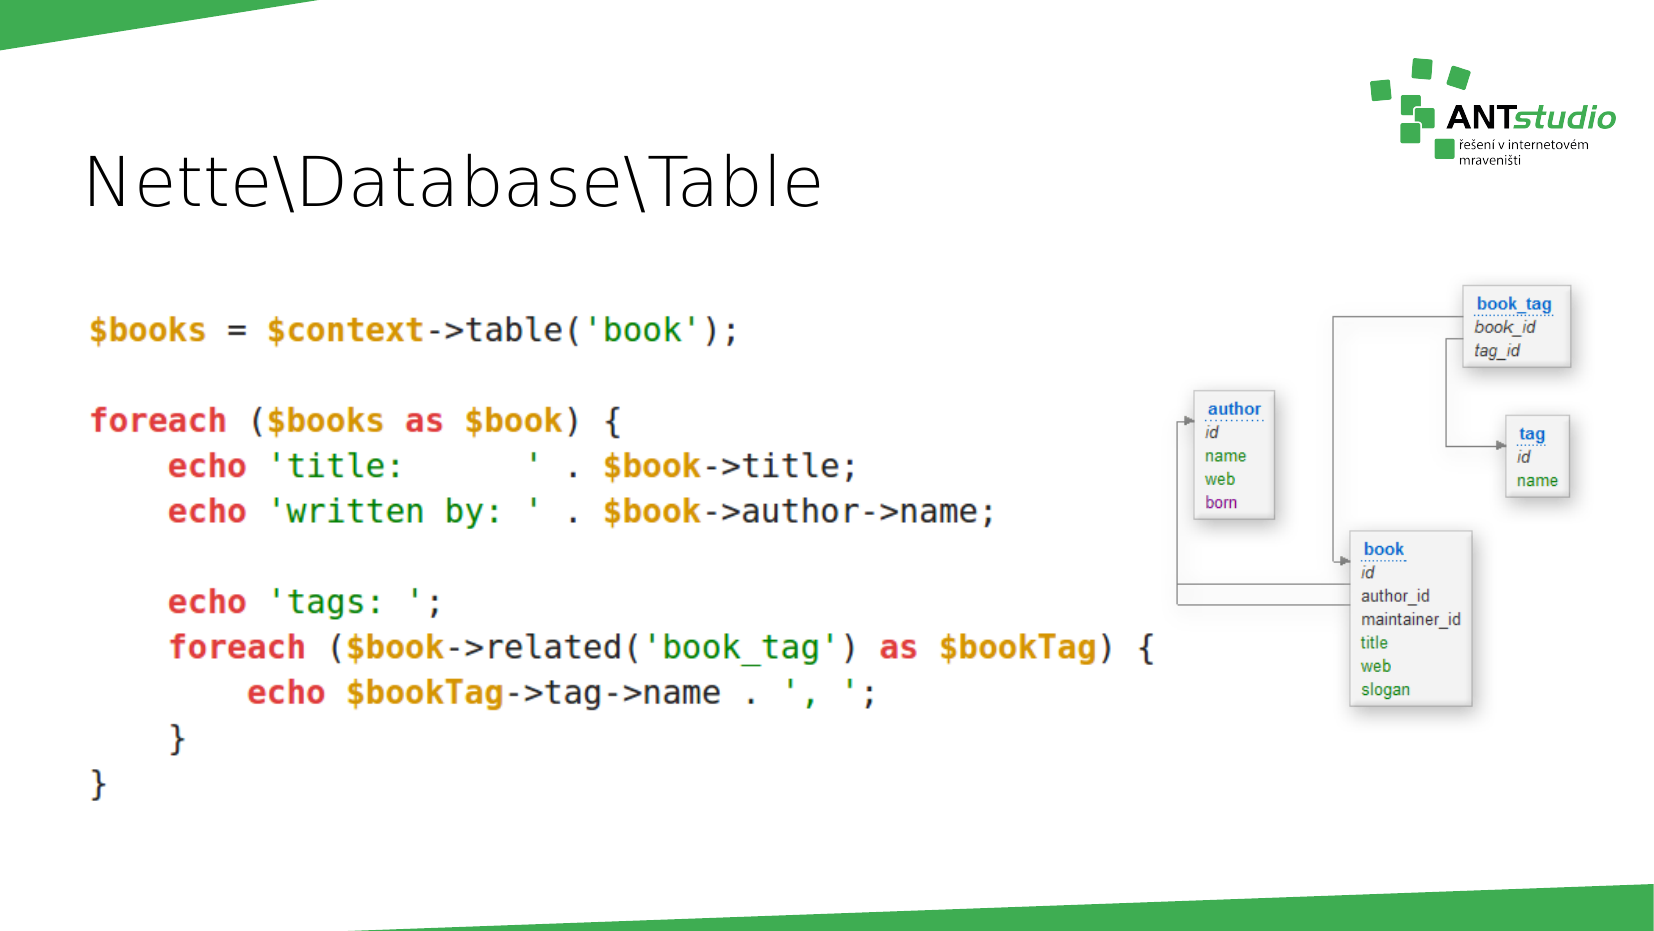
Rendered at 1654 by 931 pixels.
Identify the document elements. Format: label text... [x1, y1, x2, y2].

picture [82, 272, 1595, 815]
picture [1370, 58, 1616, 165]
title Nette\Database\Table [82, 104, 1571, 260]
